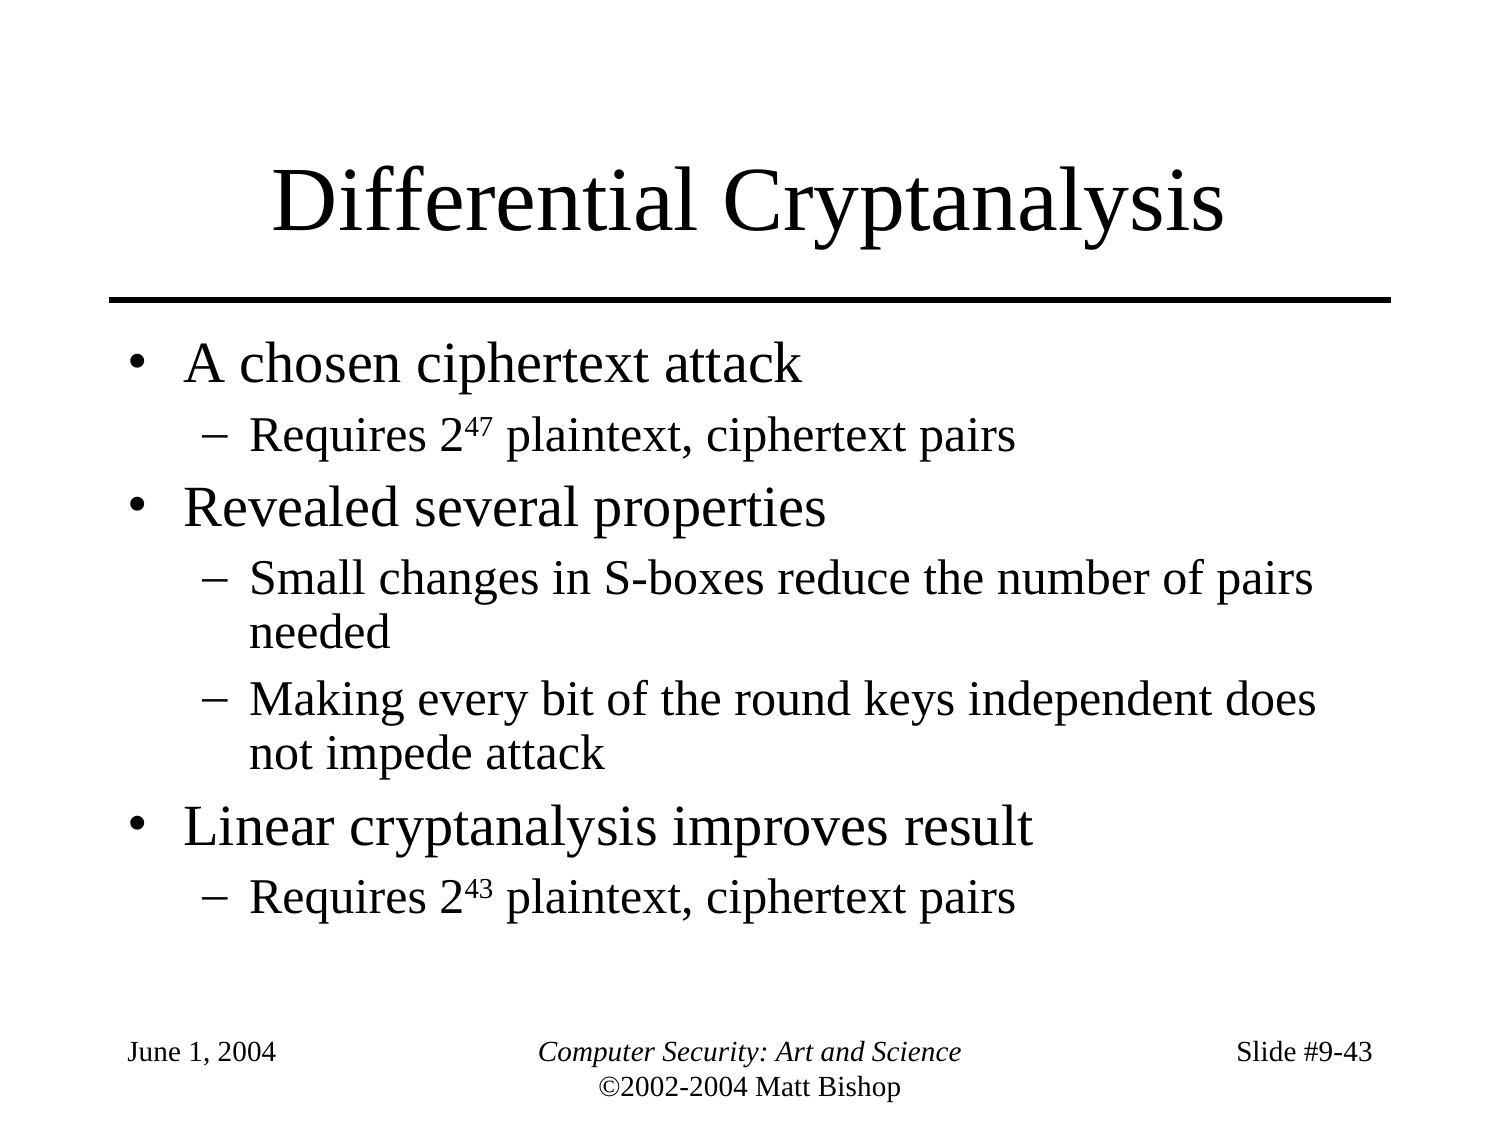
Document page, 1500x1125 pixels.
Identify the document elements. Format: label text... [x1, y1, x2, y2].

title Differential Cryptanalysis [112, 99, 1388, 288]
list A chosen ciphertext attack Requires 247 plaintext, ciphertext pairs Revealed several properties Small changes in S-boxes reduce the number of pairs needed Making every bit of the round keys independent does not impede attack Linear cryptanalysis improves result Requires 243 plaintext, ciphertext pairs [112, 324, 1388, 1000]
